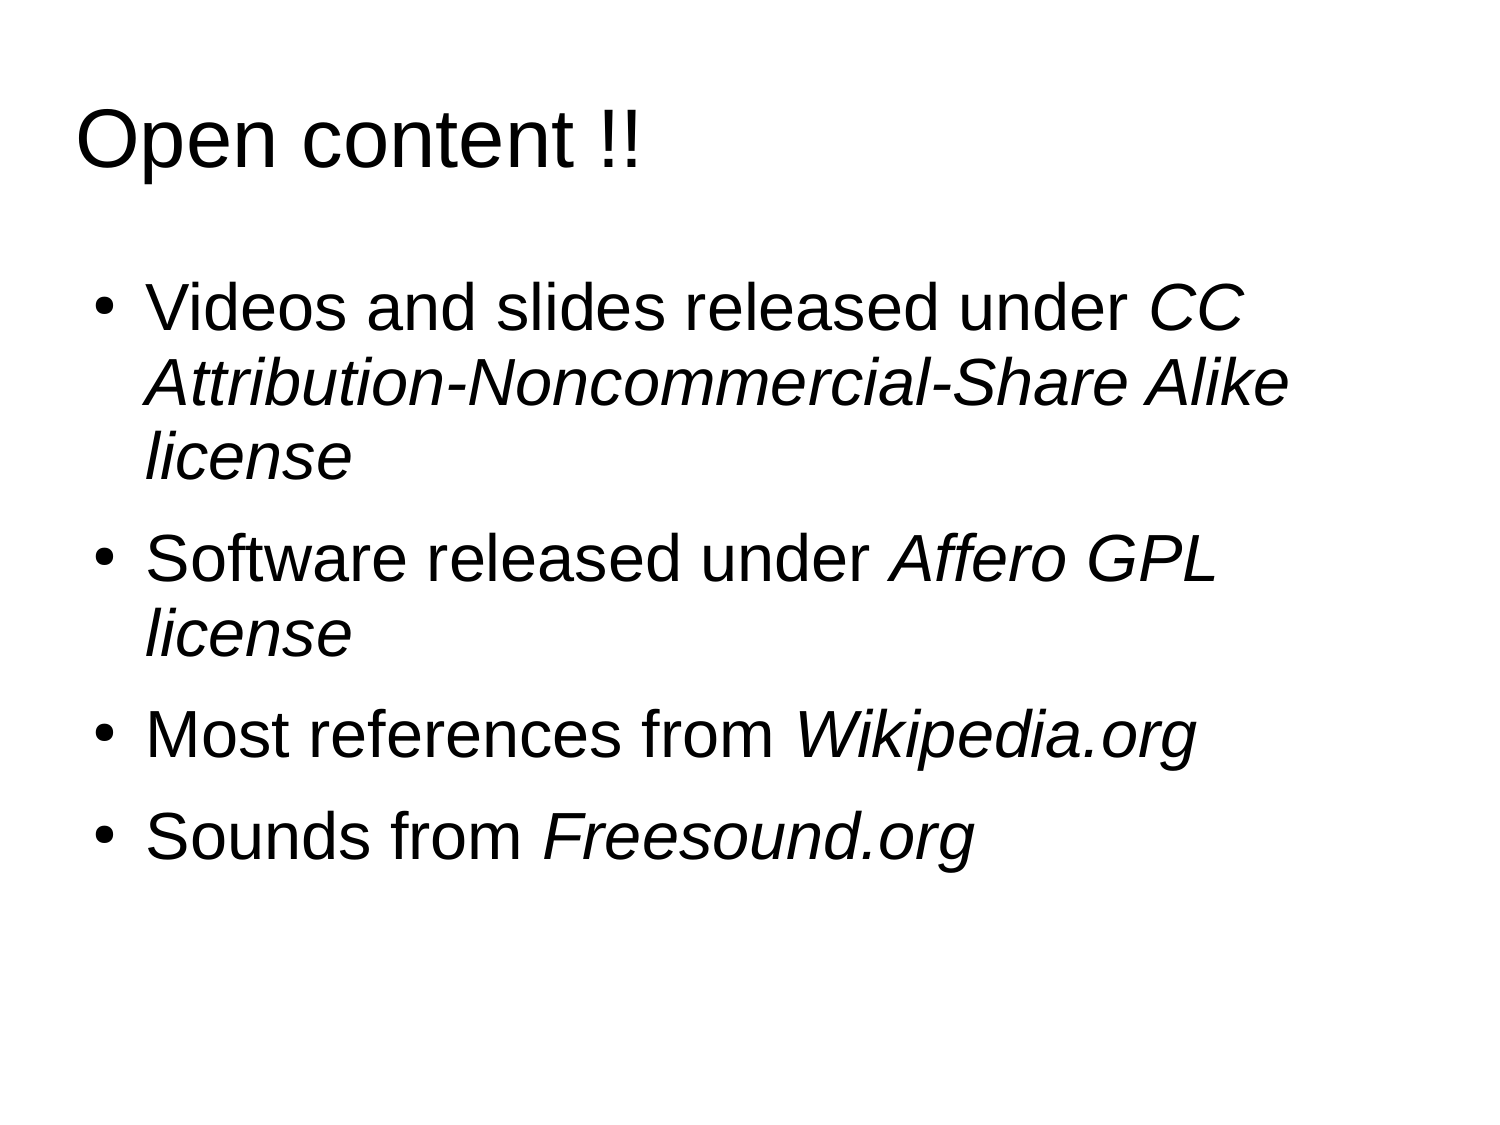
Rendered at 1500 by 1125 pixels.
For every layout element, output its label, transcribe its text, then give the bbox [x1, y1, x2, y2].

title Open content !! [75, 44, 1425, 233]
list Videos and slides released under CC Attribution-Noncommercial-Share Alike license Software released under Affero GPL license Most references from Wikipedia.org Sounds from Freesound.org [75, 270, 1425, 923]
